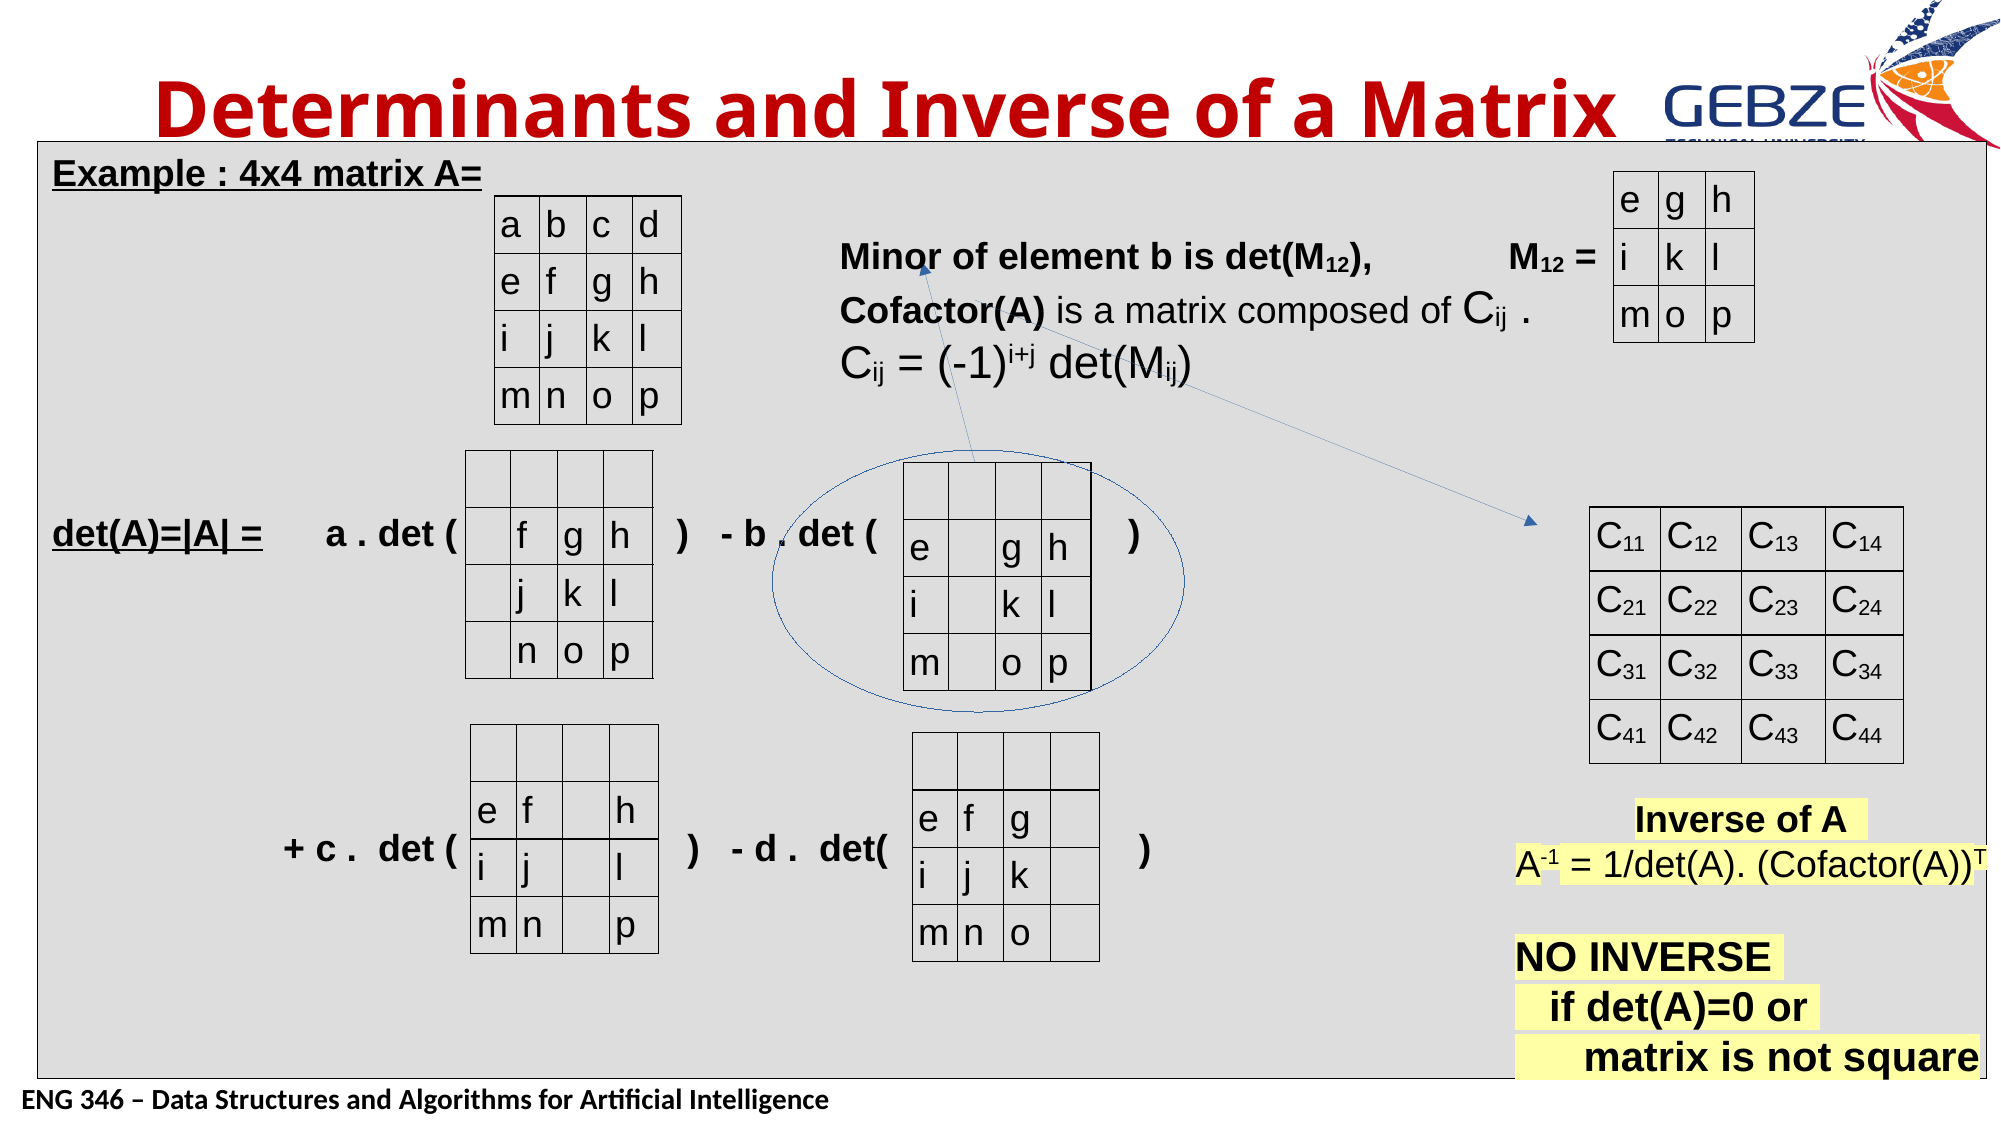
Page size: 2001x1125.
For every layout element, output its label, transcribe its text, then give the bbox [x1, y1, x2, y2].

table_header C14 [1826, 508, 1903, 570]
table_cell g [996, 520, 1041, 576]
table_cell p [1042, 634, 1090, 690]
table_header [610, 725, 658, 781]
table_cell [949, 634, 995, 690]
table_header [517, 725, 562, 781]
table_header g [1659, 172, 1705, 228]
table_cell j [540, 311, 586, 367]
table_header a [495, 197, 539, 253]
table_header b [540, 197, 586, 253]
table_cell o [558, 622, 603, 678]
table_cell C21 [1590, 572, 1660, 634]
table_cell h [633, 254, 681, 310]
table_header [904, 463, 948, 519]
table_cell i [1614, 229, 1658, 285]
table_cell [949, 577, 995, 633]
title Determinants and Inverse of a Matrix [137, 59, 1650, 141]
table_header h [1706, 172, 1754, 228]
table_cell C31 [1590, 636, 1660, 699]
table_cell [949, 520, 995, 576]
table_header [1051, 733, 1099, 789]
table_cell h [1042, 520, 1090, 576]
table_cell n [958, 905, 1003, 961]
table_cell f [517, 782, 562, 838]
table_cell h [604, 508, 652, 564]
table_header [913, 733, 957, 789]
table_cell g [1004, 791, 1050, 847]
table_header [996, 463, 1041, 519]
text_box Inverse of A A-1 = 1/det(A). (Cofactor(A))T NO INVERSE if det(A)=0 or matrix is not square [1499, 787, 2000, 1068]
table_header [558, 451, 603, 507]
table_cell [466, 622, 510, 678]
table_cell C44 [1826, 700, 1903, 763]
table_cell [466, 565, 510, 621]
table_cell p [604, 622, 652, 678]
table_cell i [495, 311, 539, 367]
picture [1665, 0, 2001, 151]
table_cell j [517, 840, 562, 896]
table_cell C32 [1661, 636, 1741, 699]
table_cell [1051, 905, 1099, 961]
table_header [563, 725, 609, 781]
table_cell l [1042, 577, 1090, 633]
table_cell m [904, 634, 948, 690]
table_cell n [511, 622, 557, 678]
table_cell e [471, 782, 516, 838]
table_header d [633, 197, 681, 253]
table_cell e [904, 520, 948, 576]
table_cell f [511, 508, 557, 564]
table_cell k [1004, 848, 1050, 904]
table_header e [1614, 172, 1658, 228]
table_cell [563, 782, 609, 838]
table_cell p [1706, 286, 1754, 342]
table_header c [587, 197, 632, 253]
table_cell o [1004, 905, 1050, 961]
table_cell j [958, 848, 1003, 904]
table_cell e [495, 254, 539, 310]
table_cell p [633, 368, 681, 424]
table_cell m [471, 897, 516, 953]
table_cell l [1706, 229, 1754, 285]
table_cell k [587, 311, 632, 367]
table_cell j [511, 565, 557, 621]
table_cell o [1659, 286, 1705, 342]
table_cell l [633, 311, 681, 367]
table_header C11 [1590, 508, 1660, 570]
table_cell [466, 508, 510, 564]
table_cell n [540, 368, 586, 424]
table_cell k [558, 565, 603, 621]
table_cell g [558, 508, 603, 564]
table_cell [563, 840, 609, 896]
table_cell [1051, 848, 1099, 904]
table_header [471, 725, 516, 781]
table_cell f [540, 254, 586, 310]
table_cell e [913, 791, 957, 847]
table_cell m [1614, 286, 1658, 342]
table_cell i [904, 577, 948, 633]
table_header [1042, 463, 1090, 519]
table_header [958, 733, 1003, 789]
table_cell i [913, 848, 957, 904]
table_header [1004, 733, 1050, 789]
table_cell i [471, 840, 516, 896]
text_box Minor of element b is det(M12), M12 = Cofactor(A) is a matrix composed of Cij . Cij = (-1)i+j det(Mij) [824, 224, 1785, 426]
table_cell p [610, 897, 658, 953]
table_cell h [610, 782, 658, 838]
table_cell C24 [1826, 572, 1903, 634]
table_cell C42 [1661, 700, 1741, 763]
table_header [511, 451, 557, 507]
table_cell f [958, 791, 1003, 847]
table_header [604, 451, 652, 507]
table_cell k [996, 577, 1041, 633]
table_cell C33 [1742, 636, 1825, 699]
text_box Example : 4x4 matrix A= det(A)=|A| = a . det ( ) - b . det ( ) + c . det ( ) - d . det( ) [37, 141, 1987, 1079]
table_header C13 [1742, 508, 1825, 570]
table_cell l [610, 840, 658, 896]
table_cell o [587, 368, 632, 424]
table_header [466, 451, 510, 507]
table_cell g [587, 254, 632, 310]
table_cell C34 [1826, 636, 1903, 699]
table_cell l [604, 565, 652, 621]
table_cell C22 [1661, 572, 1741, 634]
table_cell C23 [1742, 572, 1825, 634]
table_cell k [1659, 229, 1705, 285]
table_cell o [996, 634, 1041, 690]
table_cell C43 [1742, 700, 1825, 763]
table_cell [563, 897, 609, 953]
table_cell m [913, 905, 957, 961]
table_header [949, 463, 995, 519]
table_cell n [517, 897, 562, 953]
table_cell m [495, 368, 539, 424]
table_cell C41 [1590, 700, 1660, 763]
table_header C12 [1661, 508, 1741, 570]
table_cell [1051, 791, 1099, 847]
